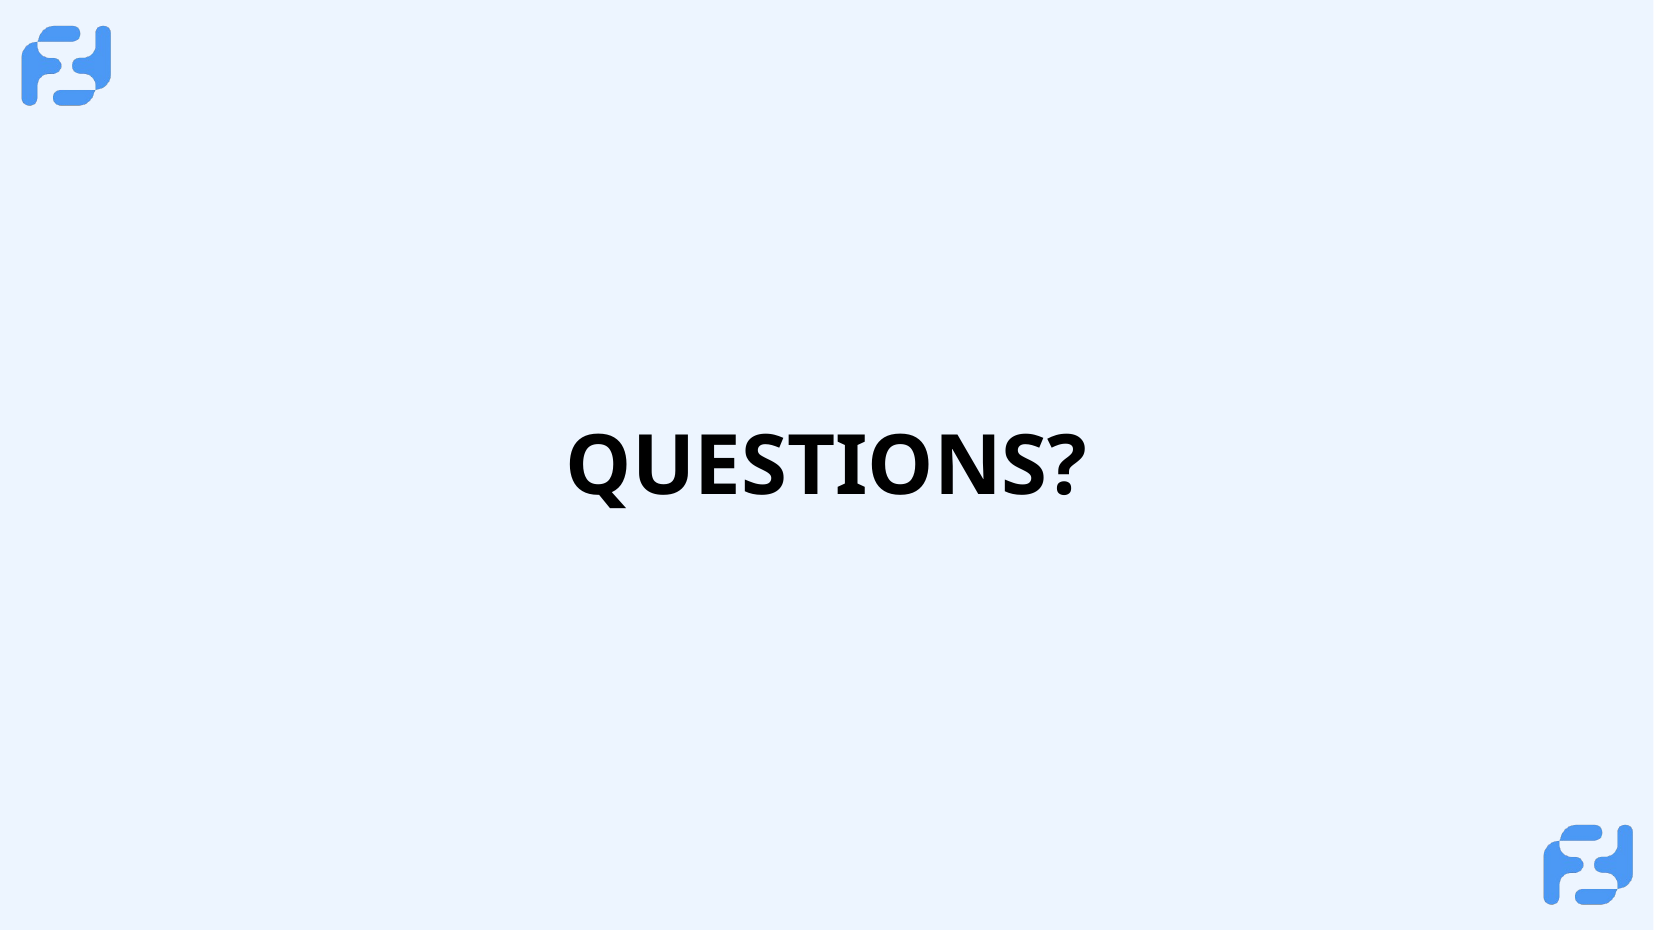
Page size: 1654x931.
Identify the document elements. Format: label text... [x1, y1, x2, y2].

subtitle QUESTIONS? [82, 102, 1571, 823]
picture [1522, 798, 1654, 931]
picture [0, 0, 132, 132]
